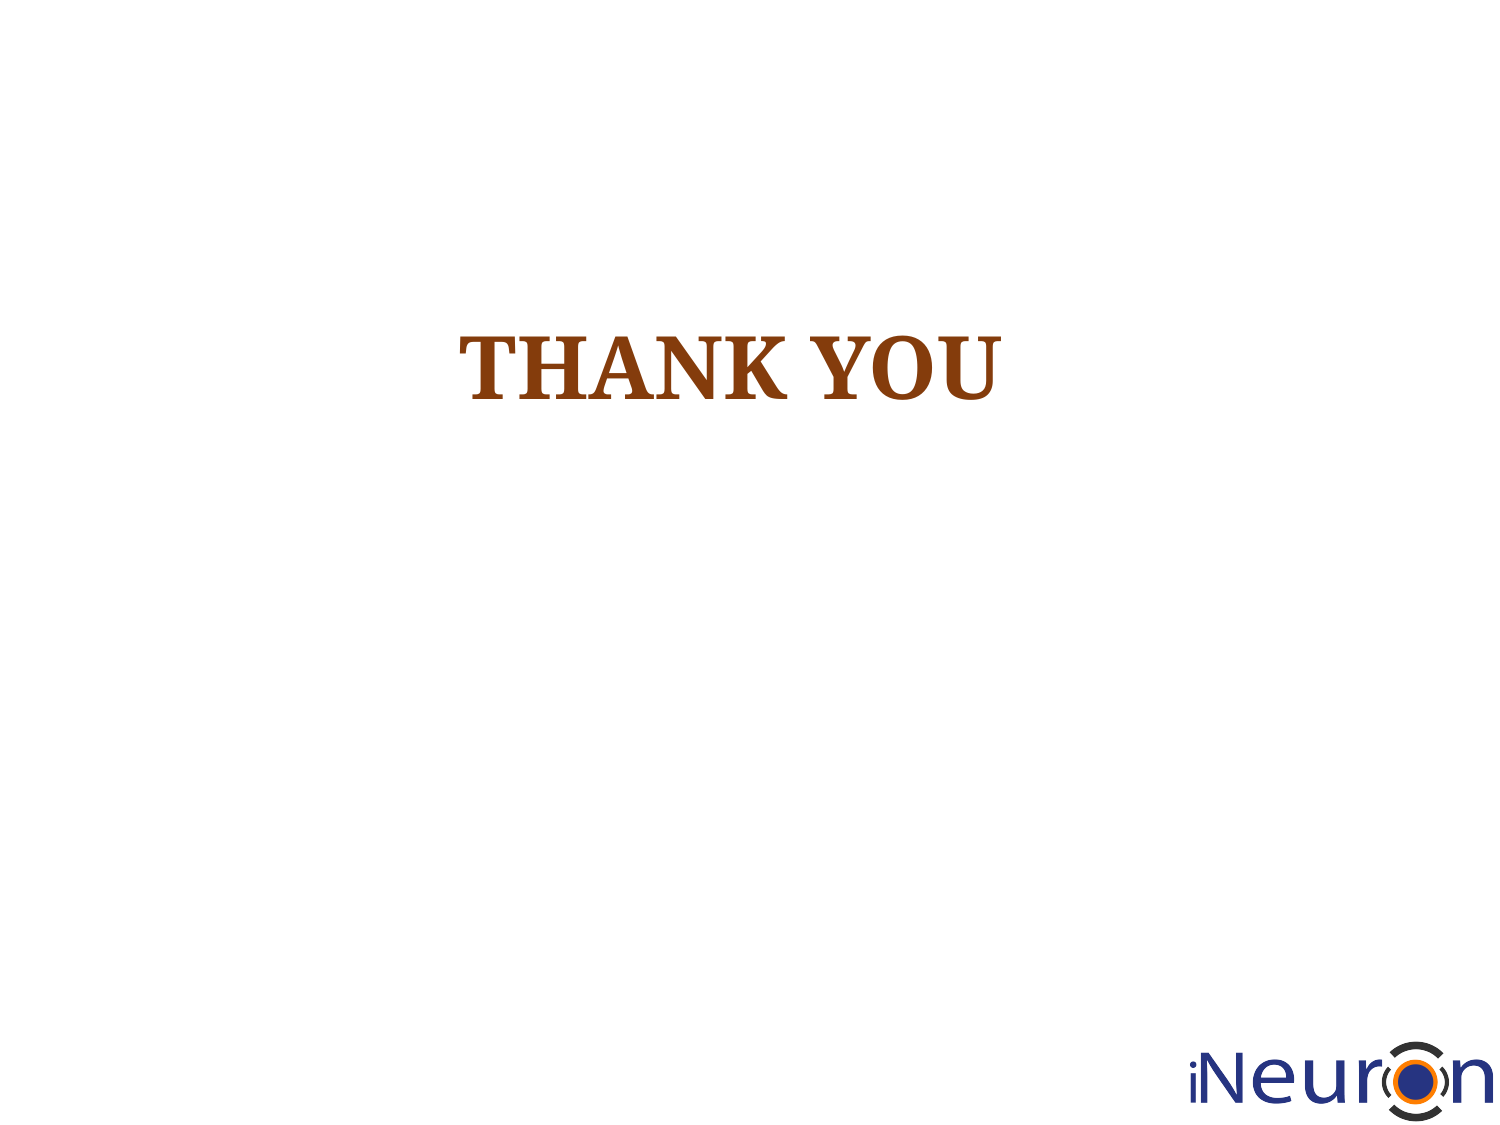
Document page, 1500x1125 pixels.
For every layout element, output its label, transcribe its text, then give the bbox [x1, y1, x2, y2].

picture [1186, 1029, 1500, 1125]
title THANK YOU [445, 304, 1425, 563]
